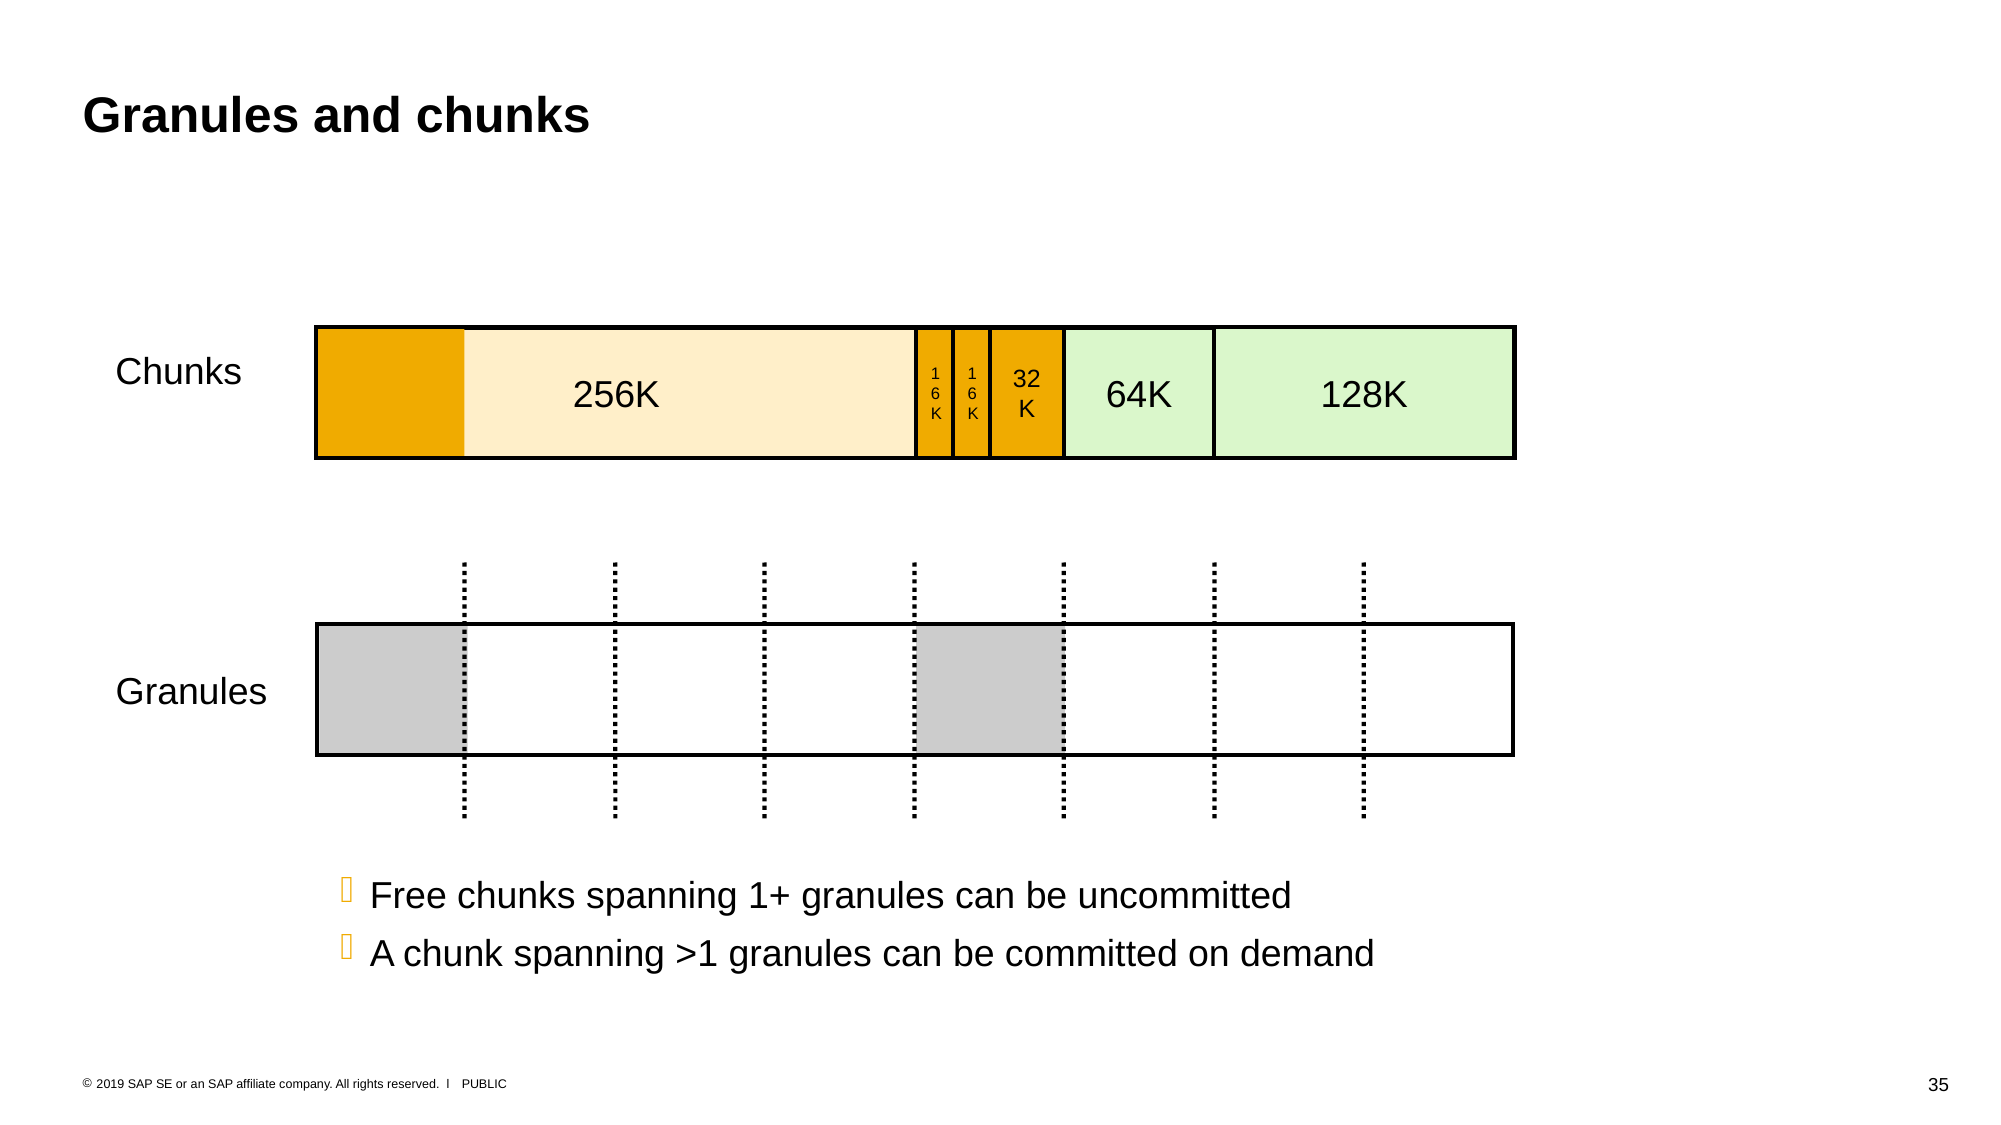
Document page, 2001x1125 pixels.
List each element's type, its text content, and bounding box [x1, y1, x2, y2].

text_box 64K [1064, 329, 1214, 456]
text_box Chunks [115, 347, 243, 393]
text_box 128K [1214, 329, 1512, 456]
list Free chunks spanning 1+ granules can be uncommitted A chunk spanning >1 granules can be committed on demand [340, 870, 1425, 1040]
text_box 16K [916, 329, 952, 456]
text_box Granules [115, 666, 268, 712]
text_box [1216, 626, 1511, 753]
text_box [319, 626, 468, 753]
text_box 32K [990, 329, 1064, 456]
text_box [318, 329, 465, 456]
text_box [916, 626, 1215, 753]
title Granules and chunks [82, 82, 1918, 144]
text_box 256K [465, 329, 916, 456]
text_box 16K [952, 329, 990, 456]
